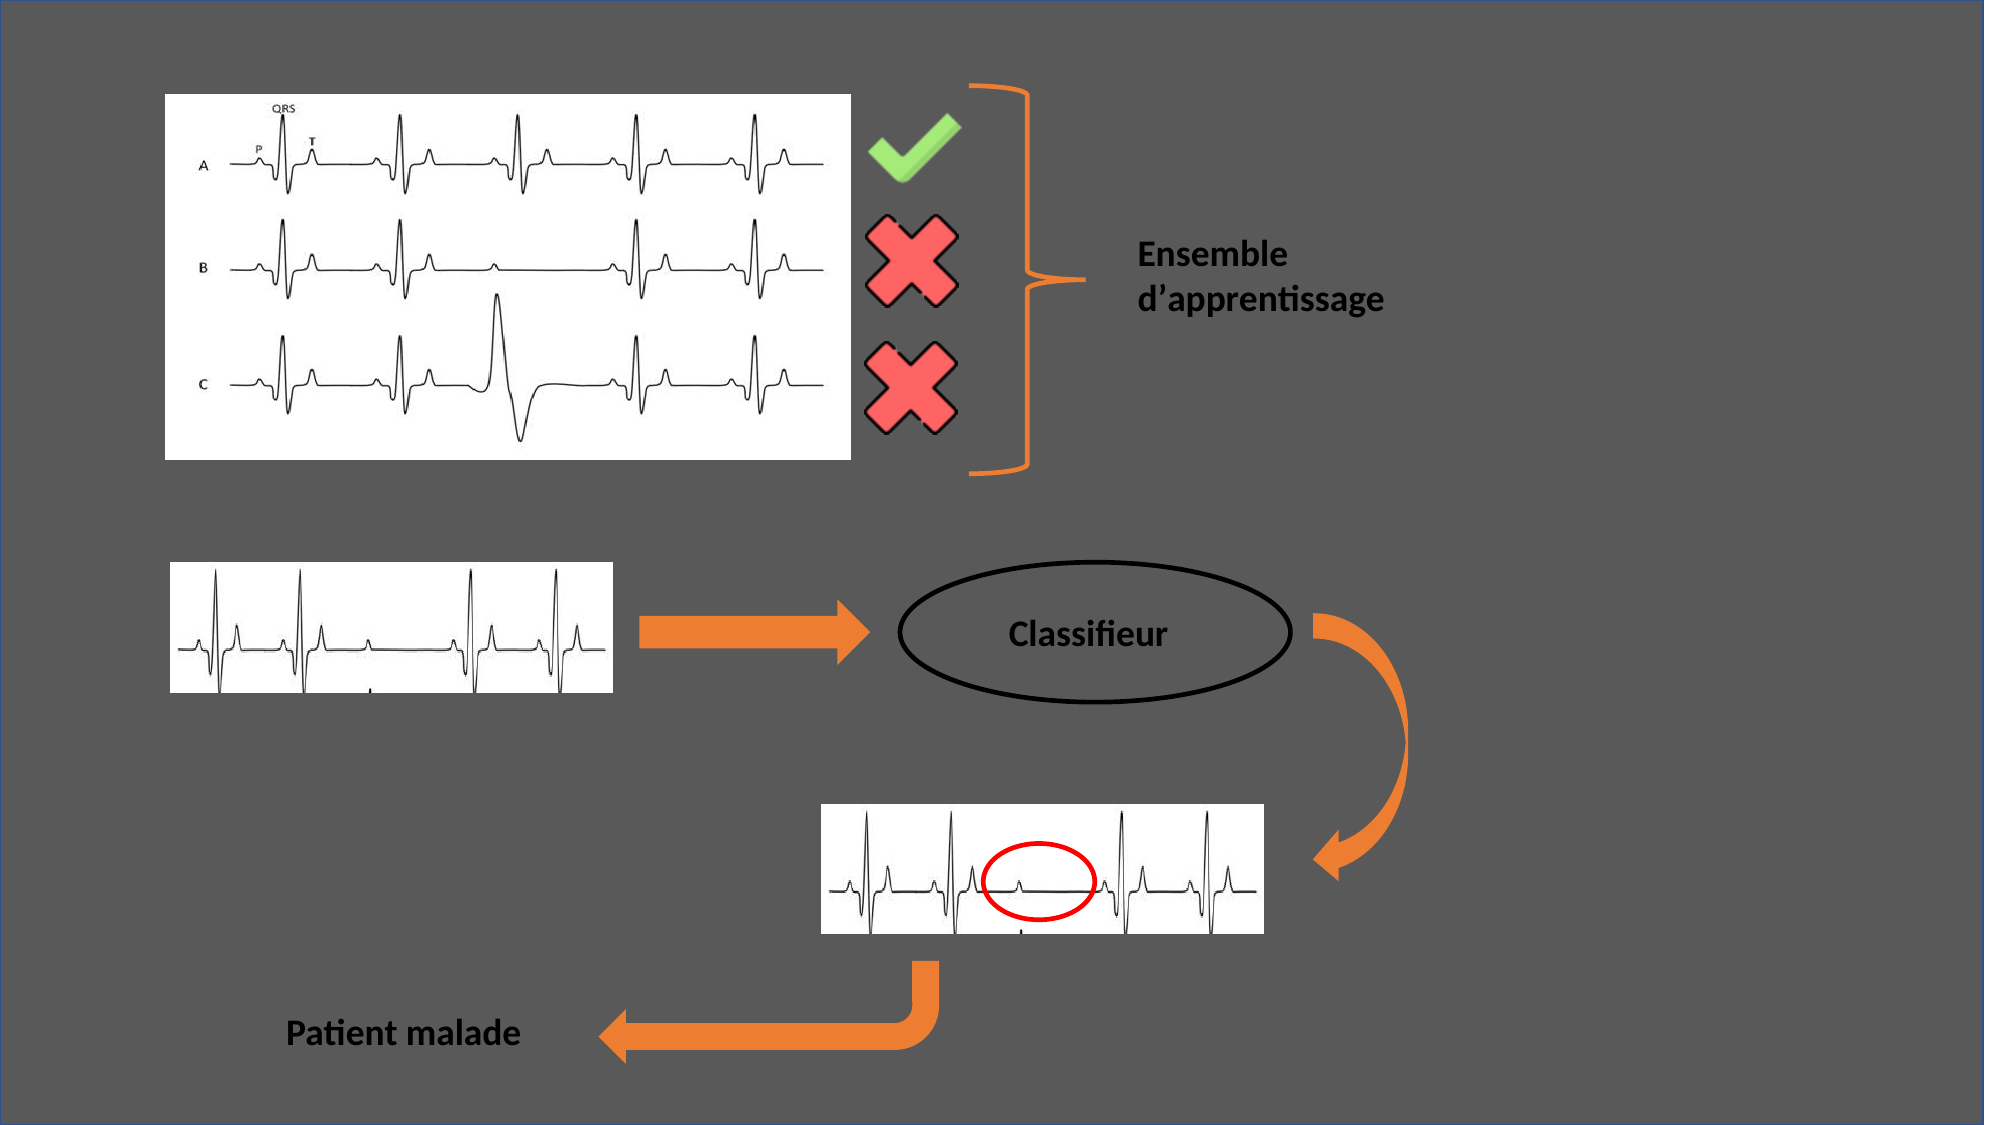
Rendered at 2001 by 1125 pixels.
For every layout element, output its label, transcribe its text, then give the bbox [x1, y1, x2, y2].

picture [865, 214, 959, 308]
text_box Classifieur [993, 601, 1205, 663]
text_box Patient malade [271, 1000, 687, 1062]
text_box Ensemble d’apprentissage [1122, 220, 1538, 327]
picture [868, 101, 962, 195]
picture [165, 94, 851, 460]
picture [864, 341, 958, 435]
picture [821, 804, 1264, 934]
text_box [0, 0, 1983, 1125]
picture [170, 562, 613, 693]
